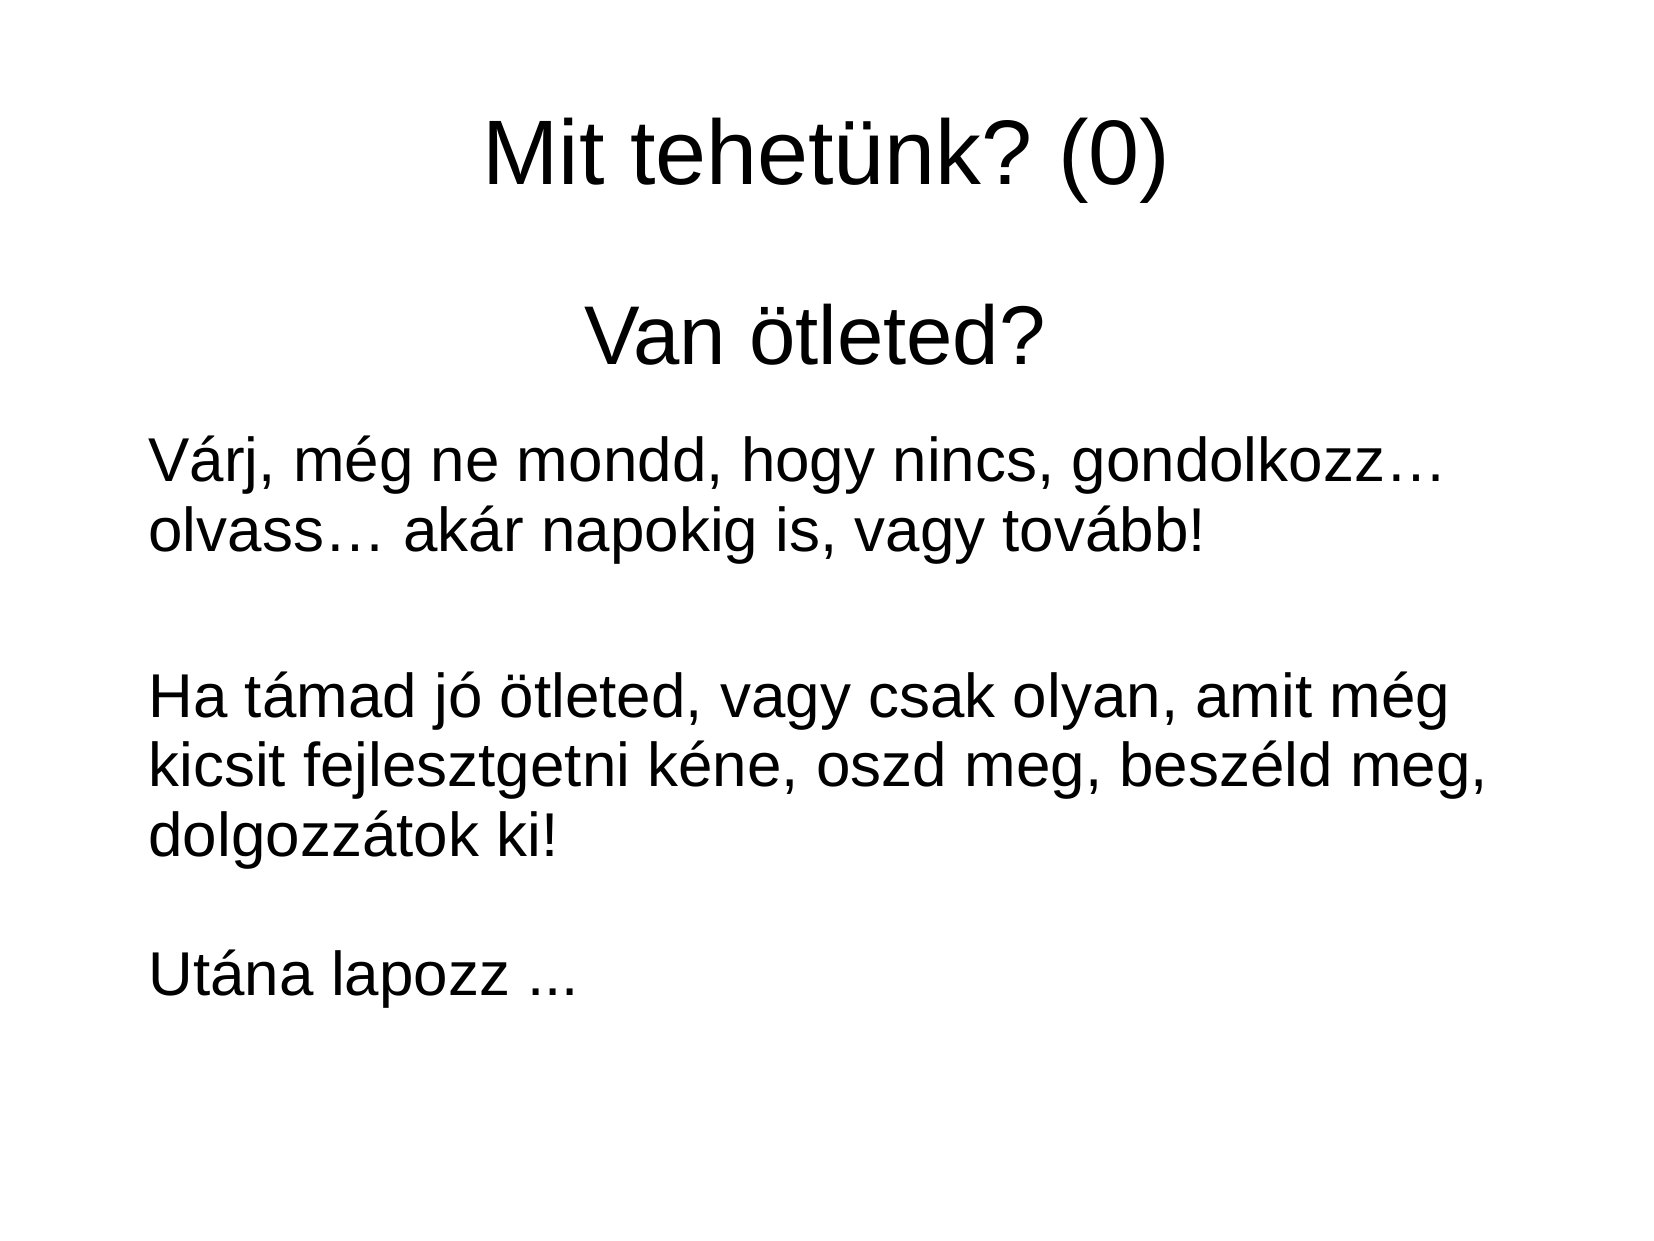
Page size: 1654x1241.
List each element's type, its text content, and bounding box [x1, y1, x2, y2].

title Mit tehetünk? (0) [82, 49, 1571, 257]
text_box Van ötleted? [437, 281, 1193, 390]
list Várj, még ne mondd, hogy nincs, gondolkozz… olvass… akár napokig is, vagy tovább! Ha támad jó ötleted, vagy csak olyan, amit még kicsit fejlesztgetni kéne, oszd meg, beszéld meg, dolgozzátok ki! Utána lapozz ... [82, 425, 1583, 1010]
